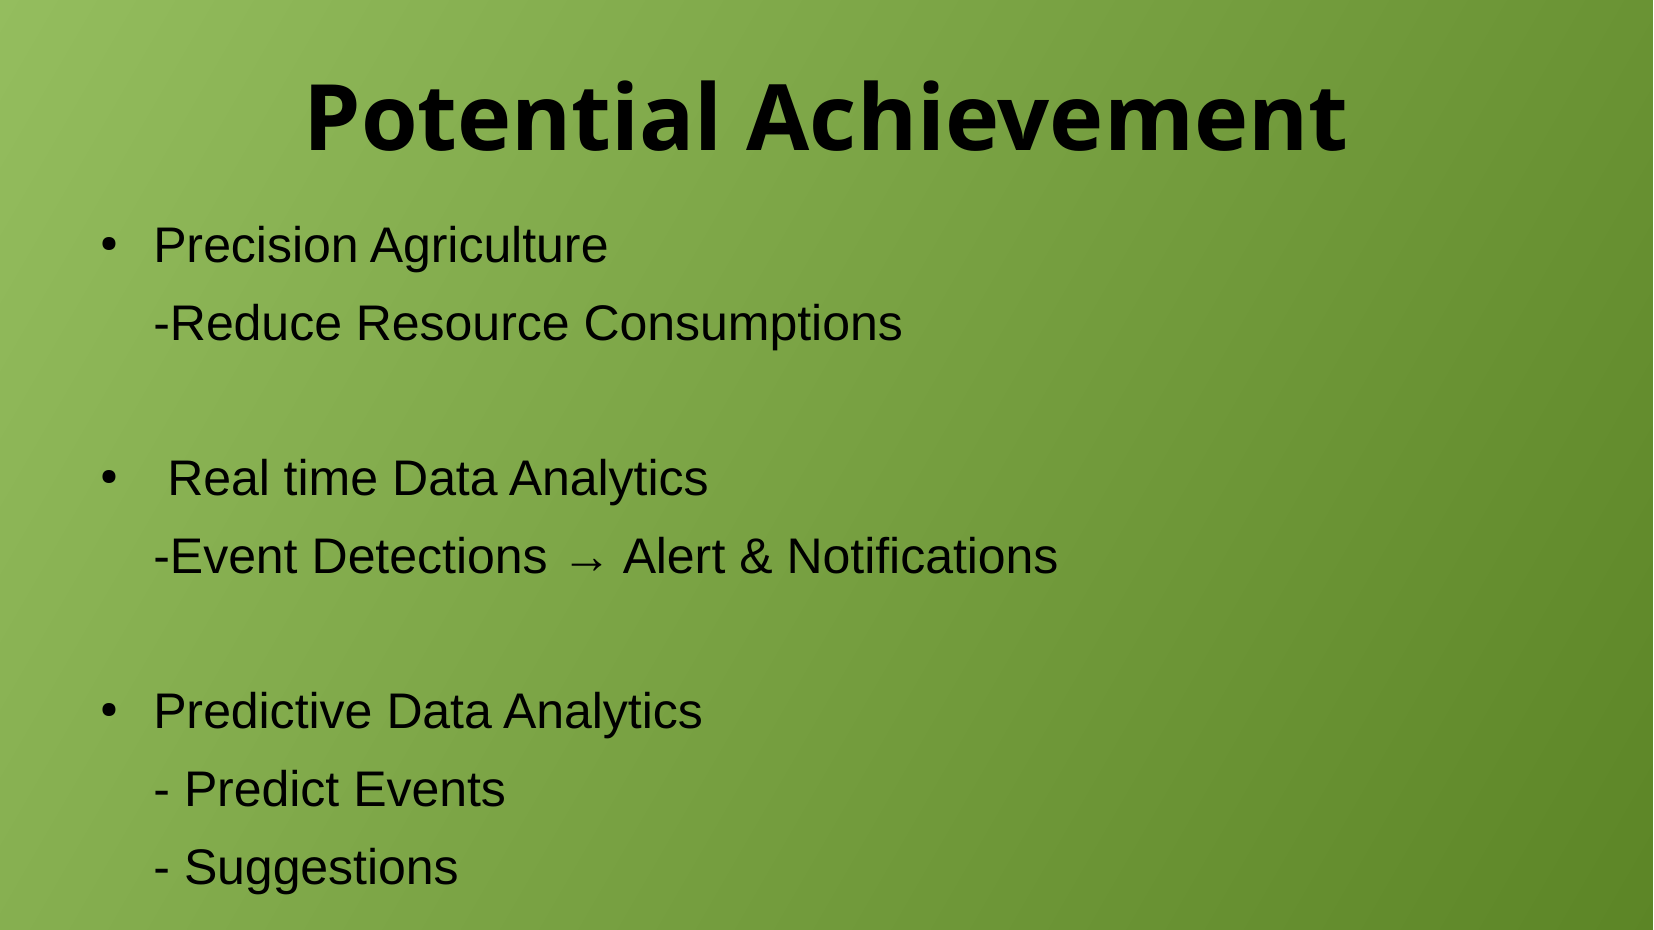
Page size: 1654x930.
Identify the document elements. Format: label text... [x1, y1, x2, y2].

title Potential Achievement [82, 36, 1571, 193]
list Precision Agriculture -Reduce Resource Consumptions Real time Data Analytics -Event Detections → Alert & Notifications Predictive Data Analytics - Predict Events - Suggestions [82, 217, 1571, 898]
